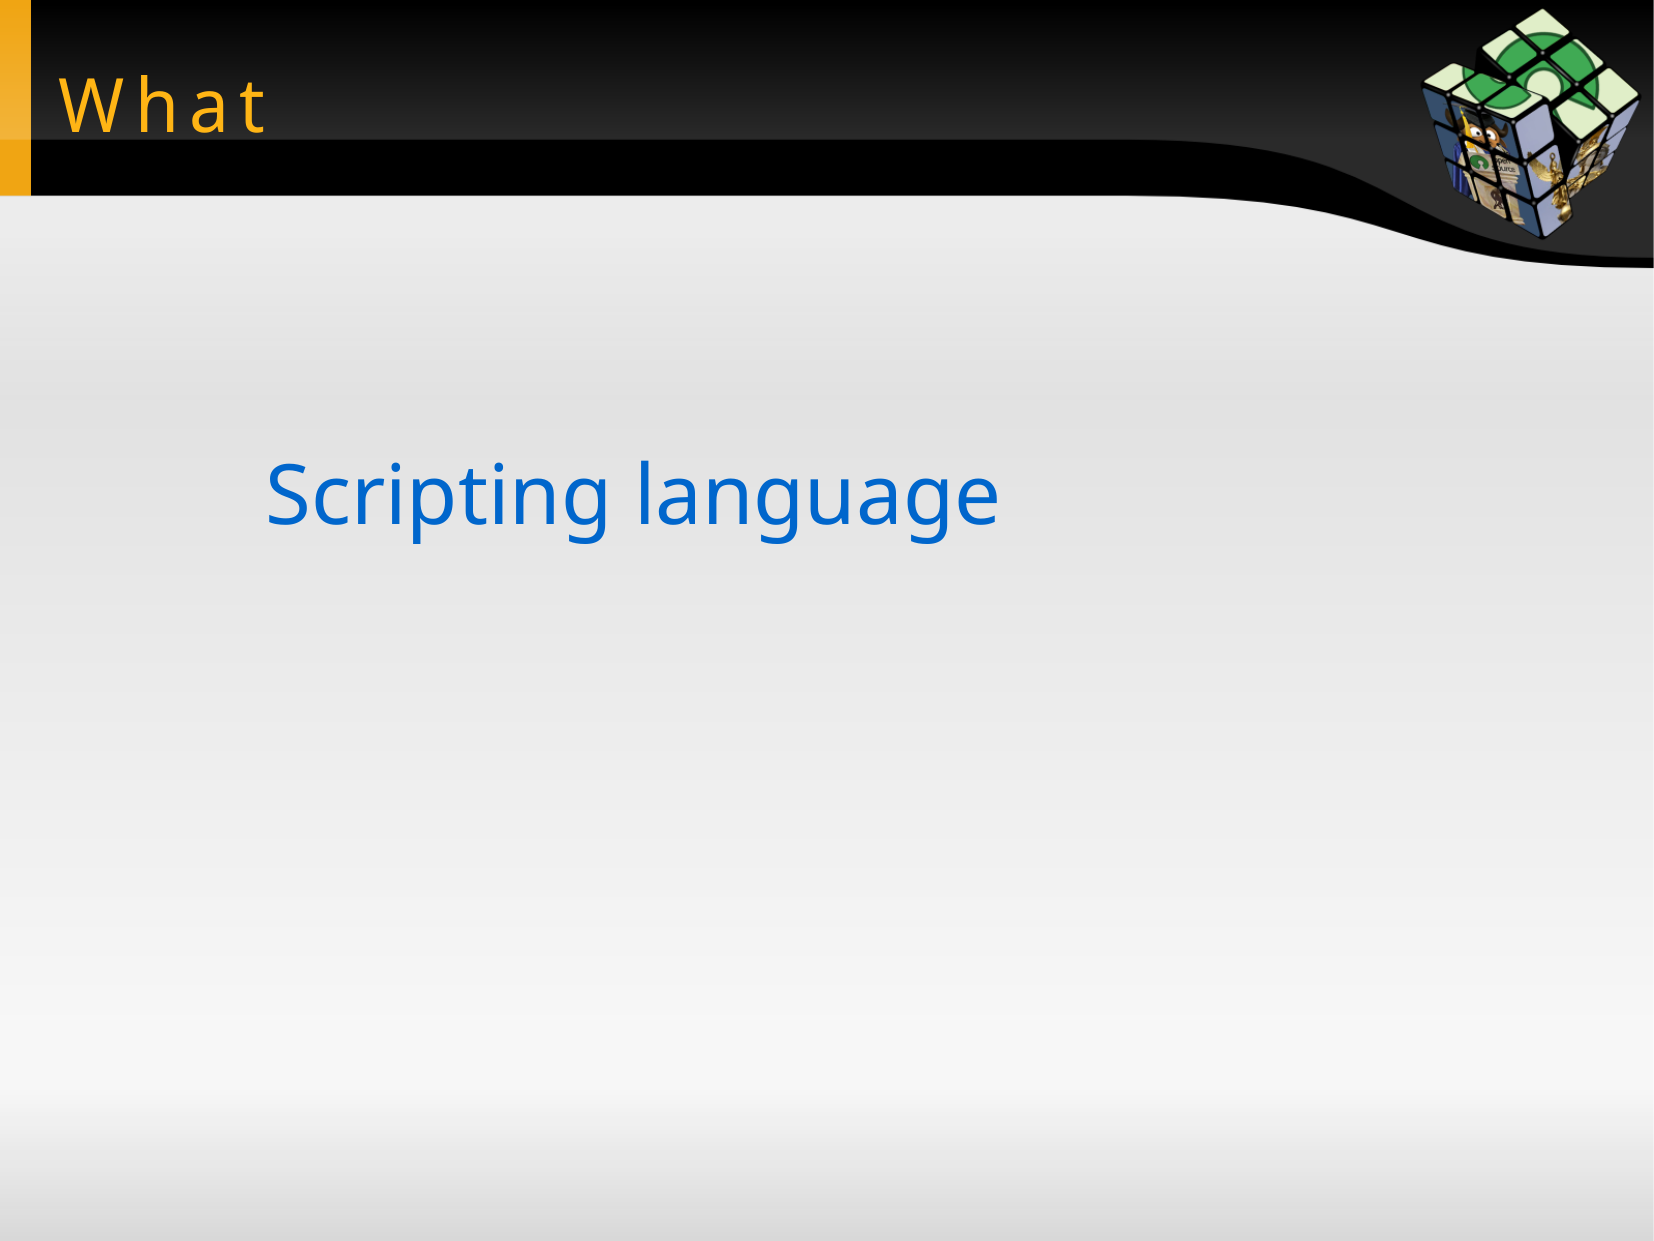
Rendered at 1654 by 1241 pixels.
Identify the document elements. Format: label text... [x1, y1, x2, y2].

title What [59, 29, 1270, 178]
picture [0, 0, 1654, 1241]
text_box Scripting language [250, 428, 983, 537]
